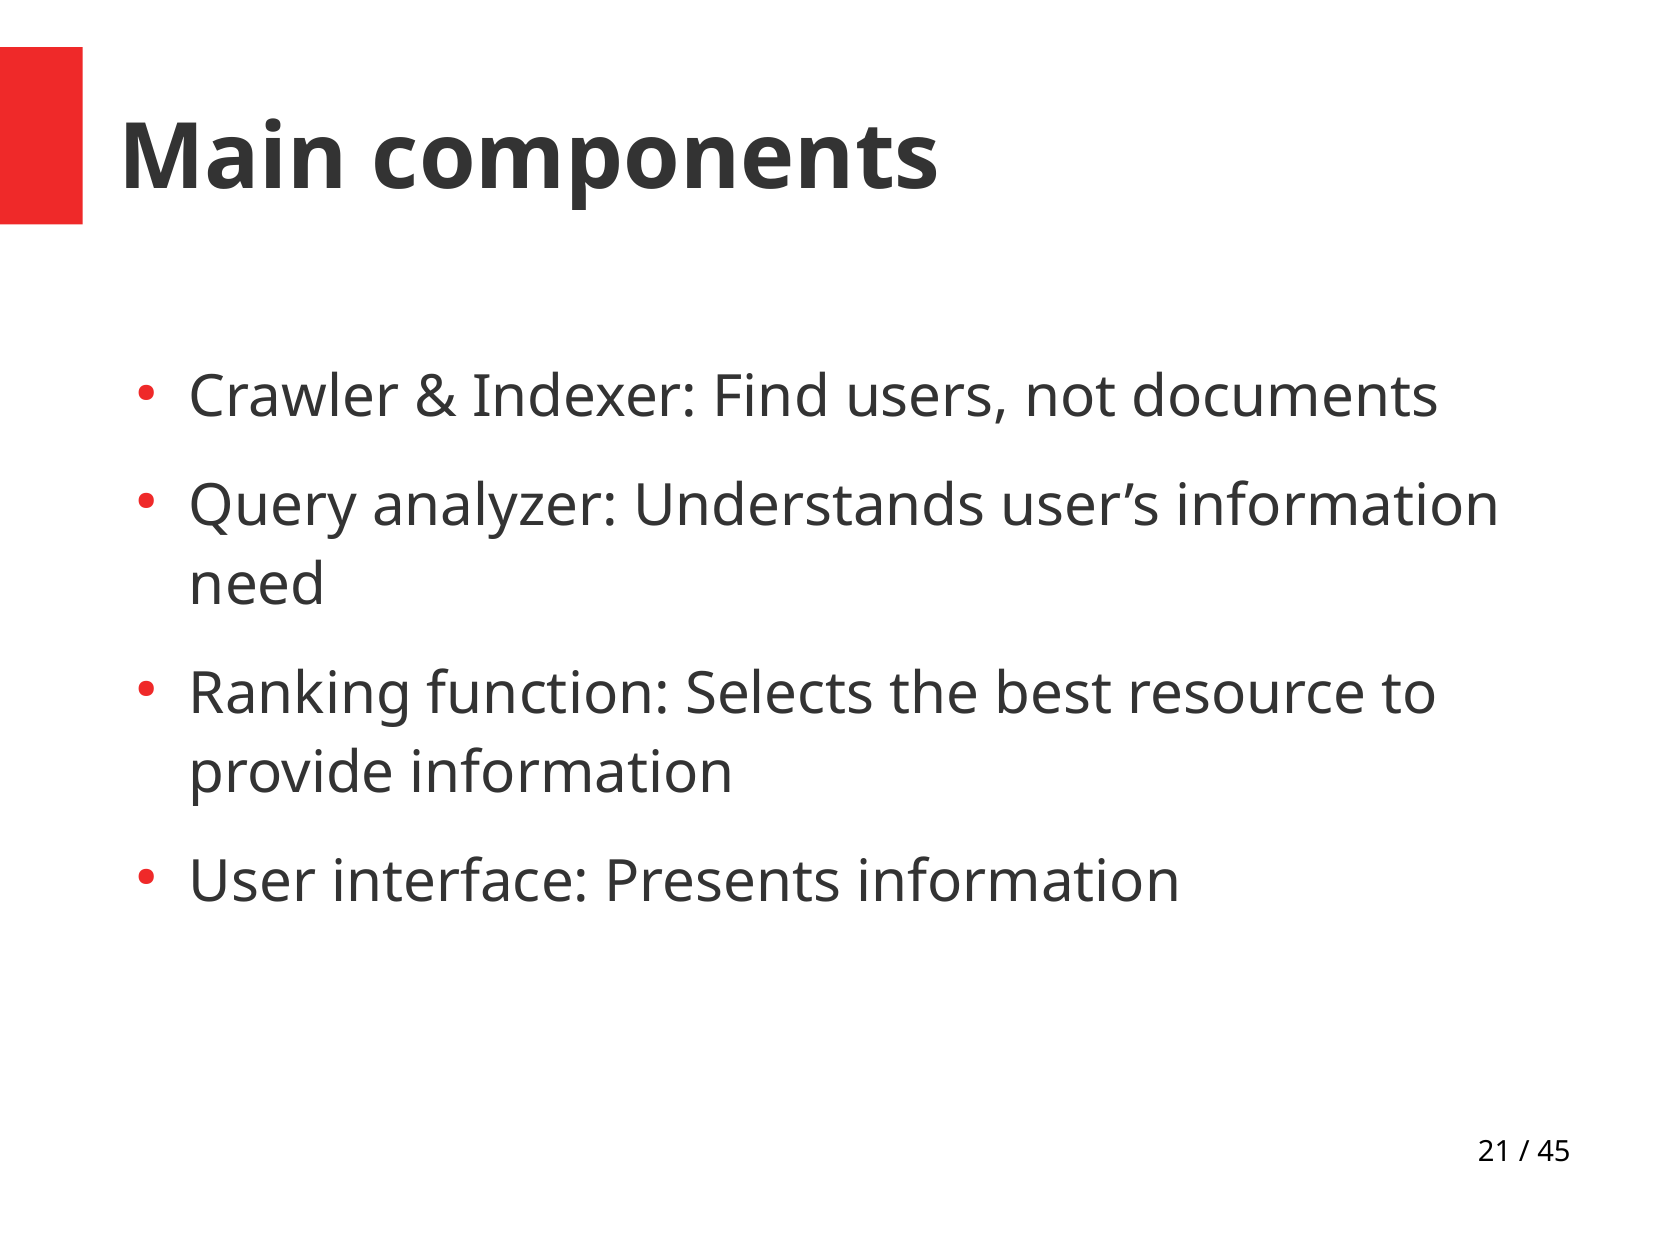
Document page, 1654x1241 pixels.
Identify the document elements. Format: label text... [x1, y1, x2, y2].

title Main components [118, 49, 1571, 257]
list Crawler & Indexer: Find users, not documents Query analyzer: Understands user’s information need Ranking function: Selects the best resource to provide information User interface: Presents information [118, 354, 1536, 1074]
